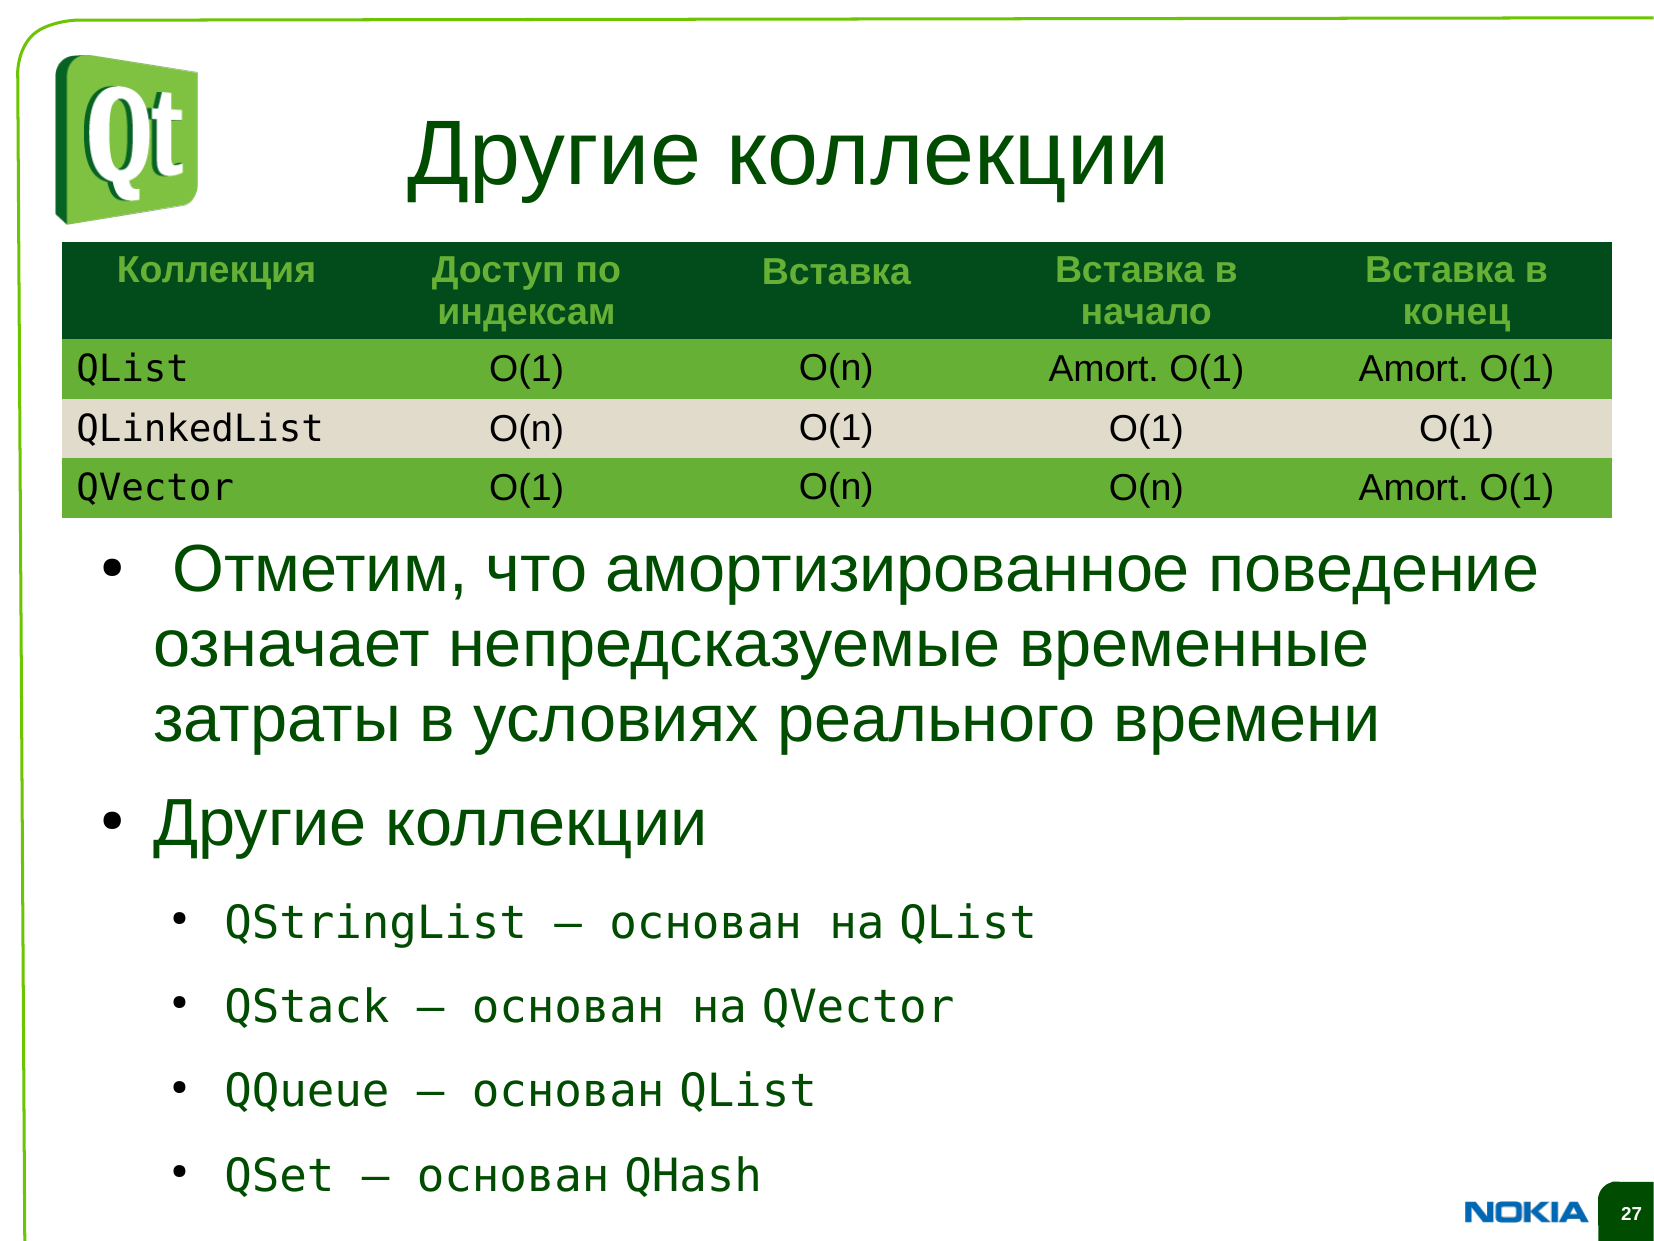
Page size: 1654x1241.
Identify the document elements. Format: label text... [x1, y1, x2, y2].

table_cell QList [62, 339, 372, 399]
table_cell Amort. O(1) [991, 339, 1301, 399]
picture [55, 55, 198, 225]
table_cell O(1) [682, 399, 991, 458]
table_cell O(1) [372, 458, 682, 518]
table_cell Amort. O(1) [1301, 339, 1612, 399]
table_cell Amort. O(1) [1301, 458, 1612, 518]
table_cell O(1) [991, 399, 1301, 458]
table_cell QLinkedList [62, 399, 372, 458]
table_header Доступ по индексам [372, 242, 682, 339]
title Другие коллекции [251, 49, 1327, 242]
table_cell O(1) [372, 339, 682, 399]
table_cell O(n) [372, 399, 682, 458]
table_cell O(n) [682, 458, 991, 518]
table_header Вставка [682, 242, 991, 339]
table_cell QVector [62, 458, 372, 518]
table_header Вставка в начало [991, 242, 1301, 339]
table_cell O(1) [1301, 399, 1612, 458]
table_cell O(n) [991, 458, 1301, 518]
table_cell O(n) [682, 339, 991, 399]
table_header Коллекция [62, 242, 372, 339]
list Отметим, что амортизированное поведение означает непредсказуемые временные затраты в условиях реального времени Другие коллекции QStringList – основан на QList QStack – основан на QVector QQueue – основан QList QSet – основан QHash [82, 531, 1571, 1203]
picture [1465, 1201, 1589, 1223]
table_header Вставка в конец [1301, 242, 1612, 339]
